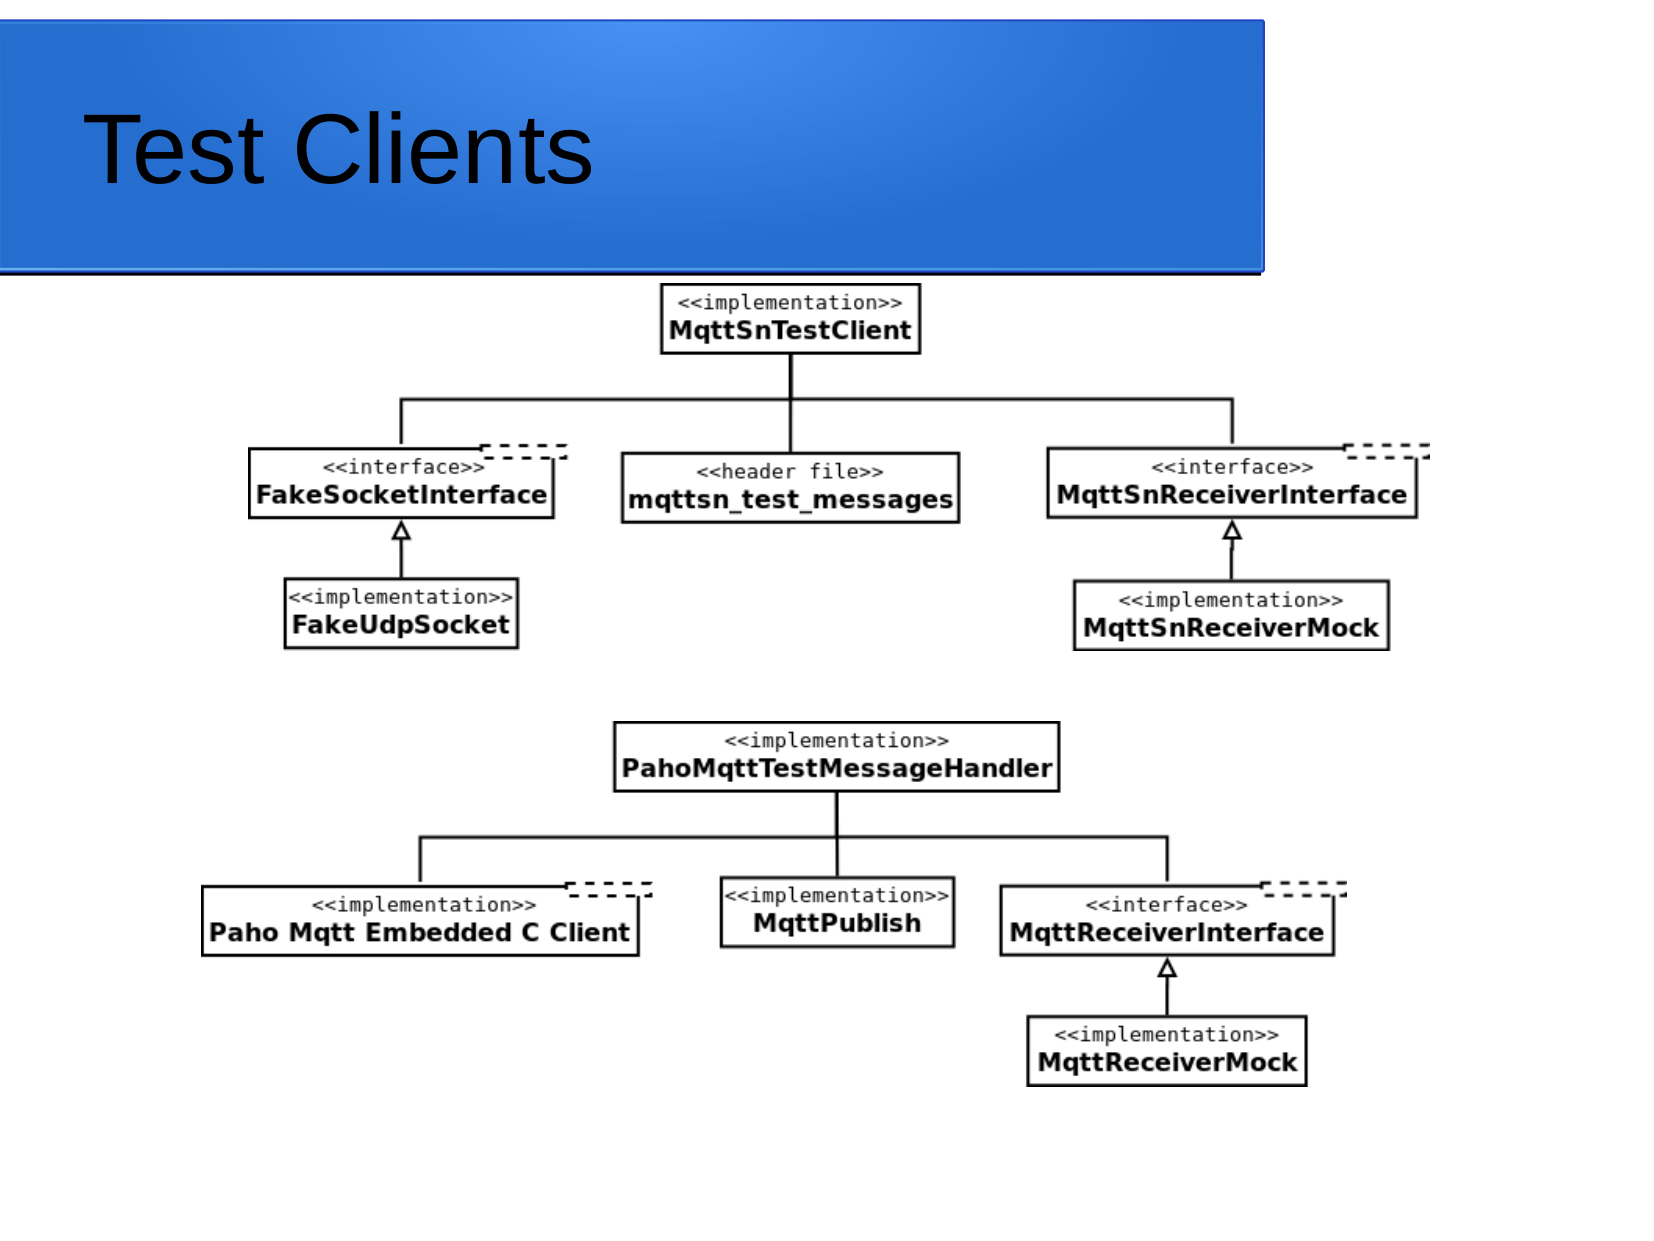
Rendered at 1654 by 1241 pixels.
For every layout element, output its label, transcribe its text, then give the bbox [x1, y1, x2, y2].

picture [248, 283, 1430, 651]
picture [201, 721, 1347, 1087]
title Test Clients [82, 47, 1235, 252]
